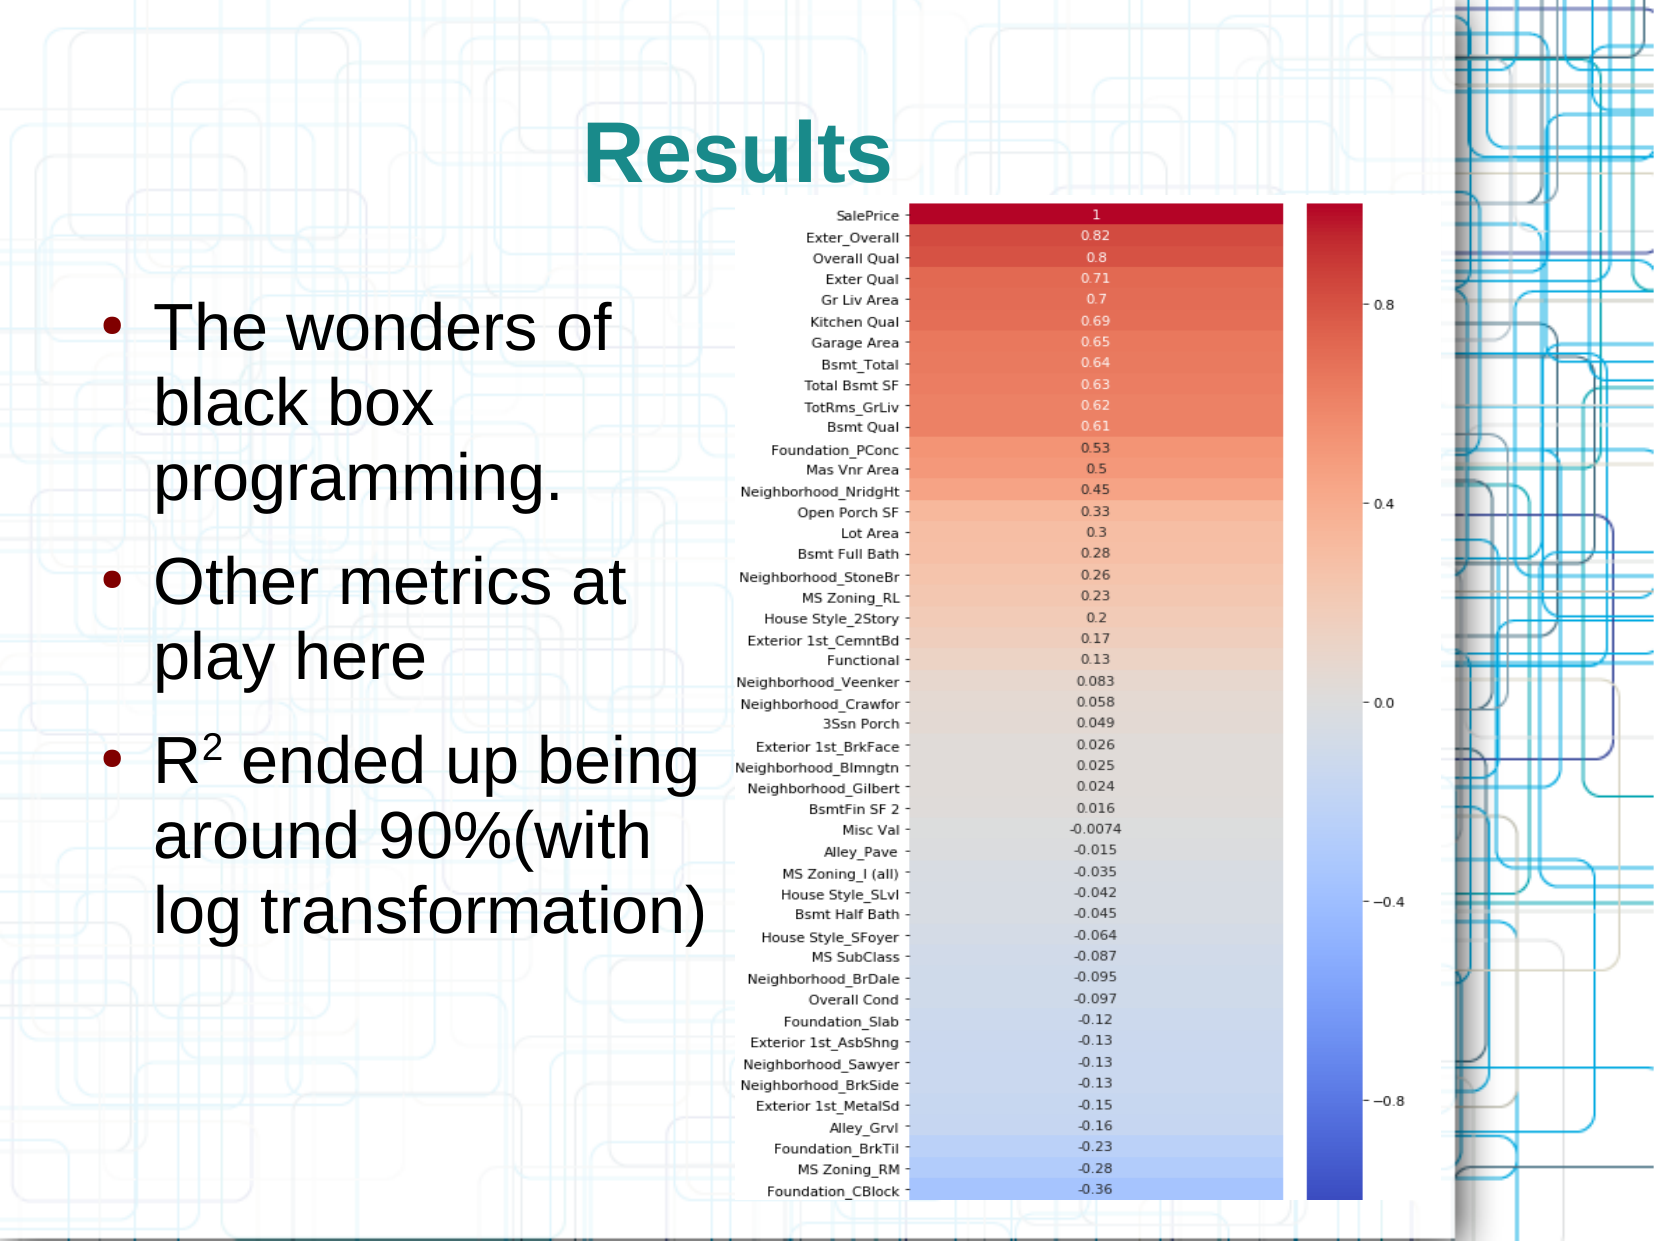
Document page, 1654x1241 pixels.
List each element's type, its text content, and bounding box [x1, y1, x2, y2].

list The wonders of black box programming. Other metrics at play here R2 ended up being around 90%(with log transformation) [82, 290, 734, 1109]
picture [0, 0, 1654, 1241]
title Results [59, 49, 1418, 257]
